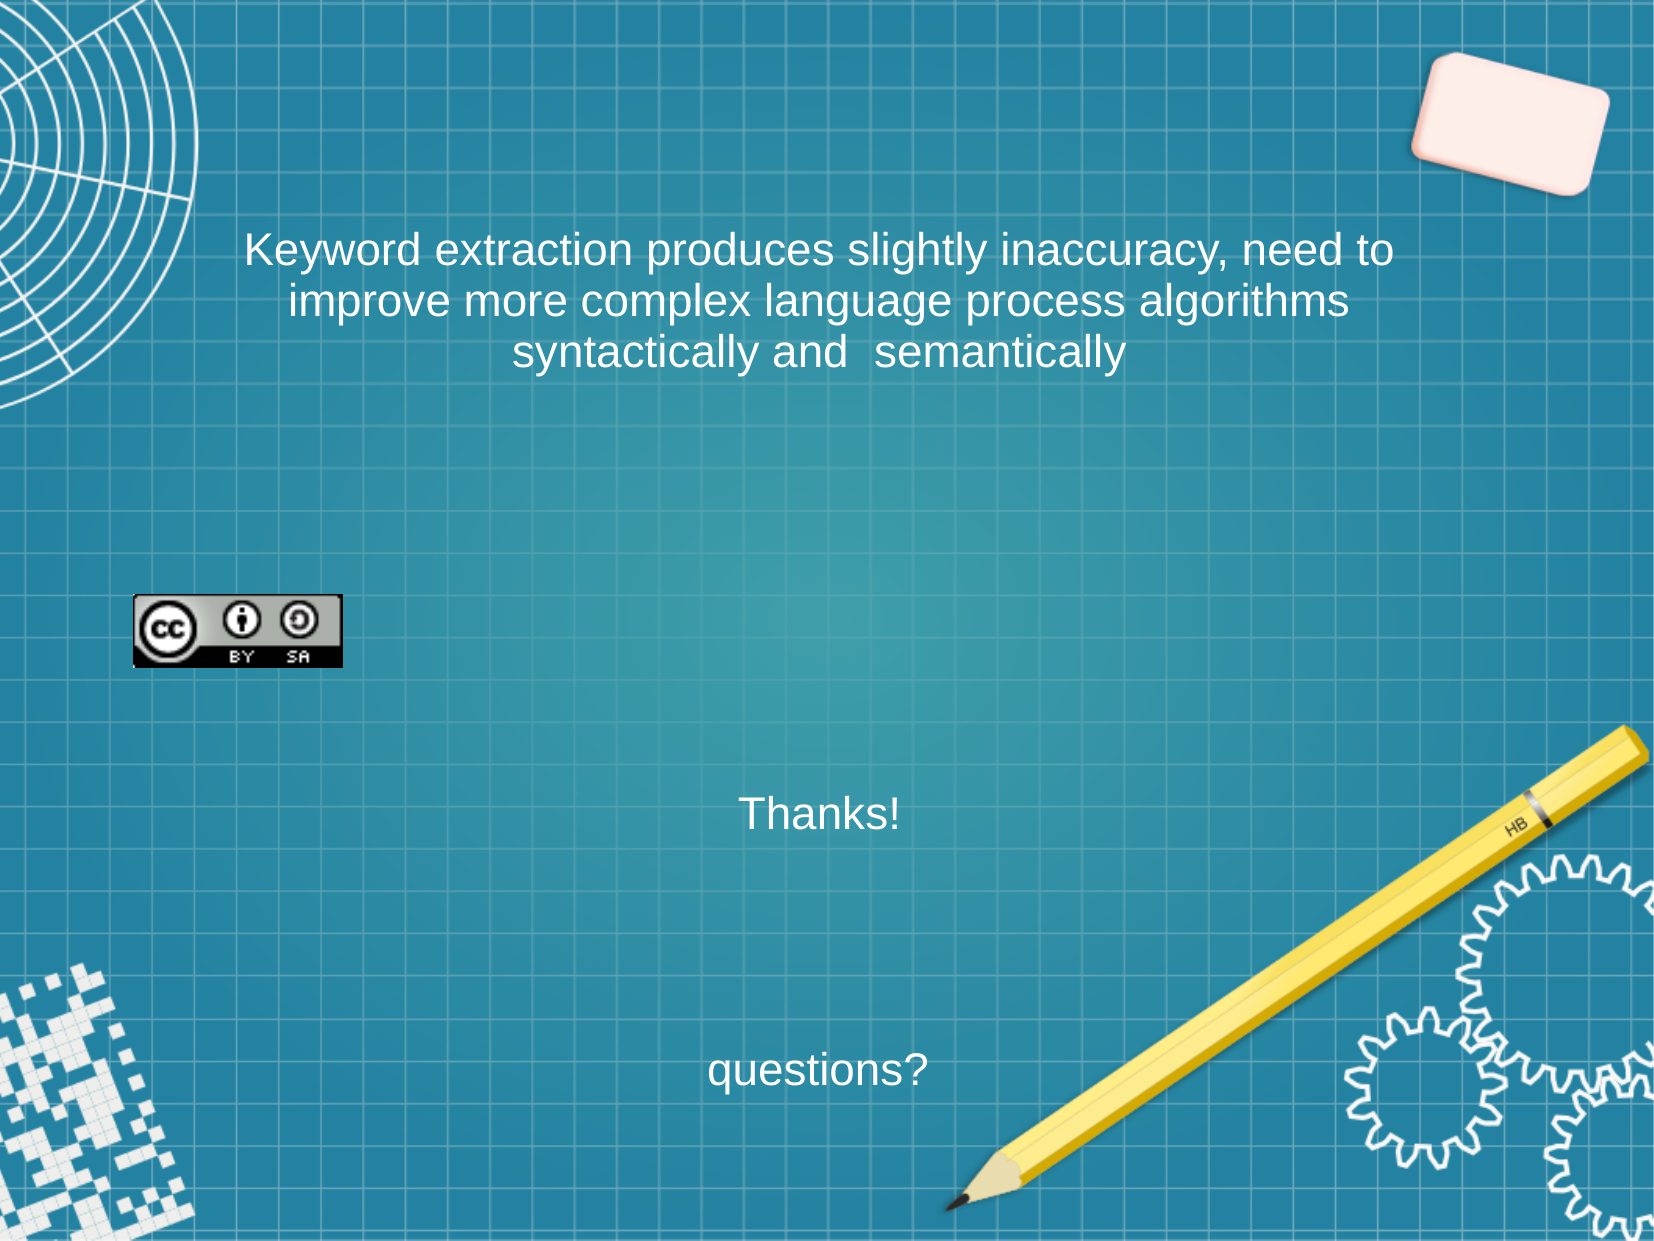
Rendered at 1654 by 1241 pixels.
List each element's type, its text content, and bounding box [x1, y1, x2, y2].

picture [0, 0, 1654, 1241]
title Keyword extraction produces slightly inaccuracy, need to improve more complex language process algorithms syntactically and semantically Thanks! questions? [228, 18, 1411, 1147]
